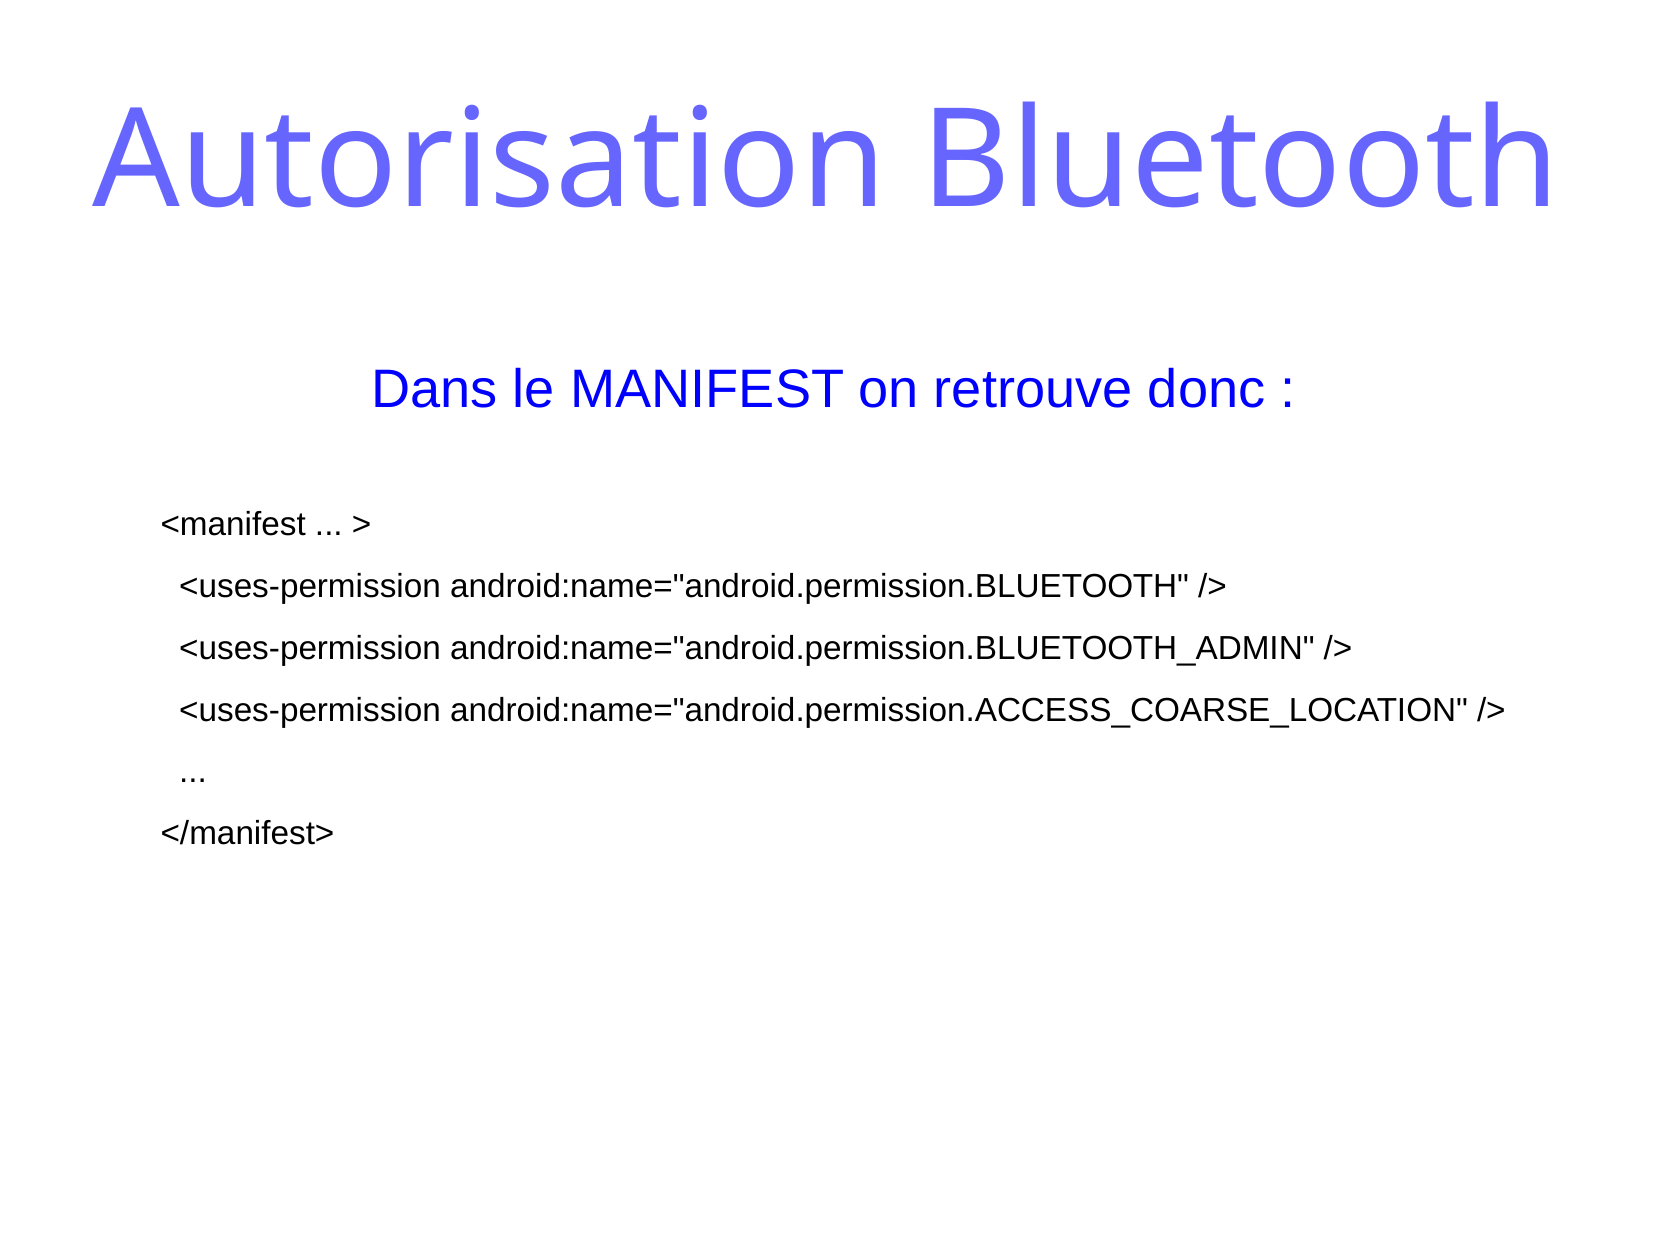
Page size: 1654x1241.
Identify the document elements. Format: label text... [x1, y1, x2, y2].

text_box [129, 280, 1499, 1029]
title Autorisation Bluetooth [82, 49, 1571, 257]
text_box Dans le MANIFEST on retrouve donc : <manifest ... > <uses-permission android:name="android.permission.BLUETOOTH" /> <uses-permission android:name="android.permission.BLUETOOTH_ADMIN" /> <uses-permission android:name="android.permission.ACCESS_COARSE_LOCATION" /> ... </manifest> [145, 350, 1542, 1023]
